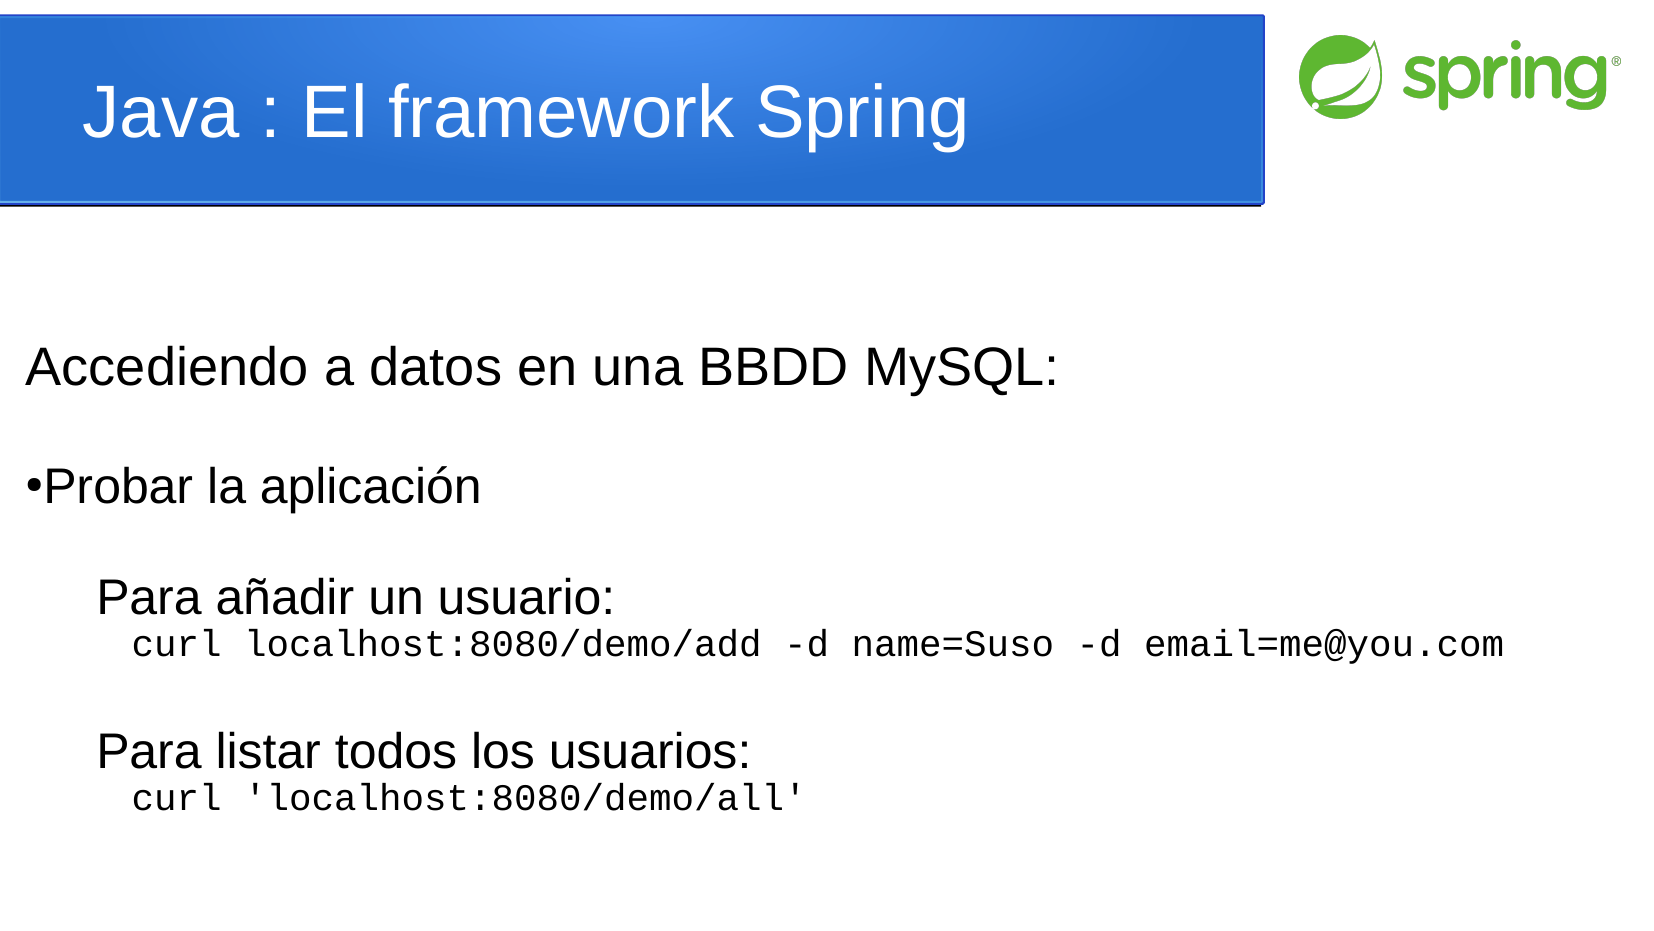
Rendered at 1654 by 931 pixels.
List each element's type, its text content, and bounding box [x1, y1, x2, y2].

title Java : El framework Spring [82, 35, 1235, 164]
subtitle Accediendo a datos en una BBDD MySQL: Probar la aplicación Para añadir un usuario: curl localhost:8080/demo/add -d name=Suso -d email=me@you.com Para listar todos los usuarios: curl 'localhost:8080/demo/all' [25, 164, 1644, 931]
picture [1299, 35, 1621, 119]
